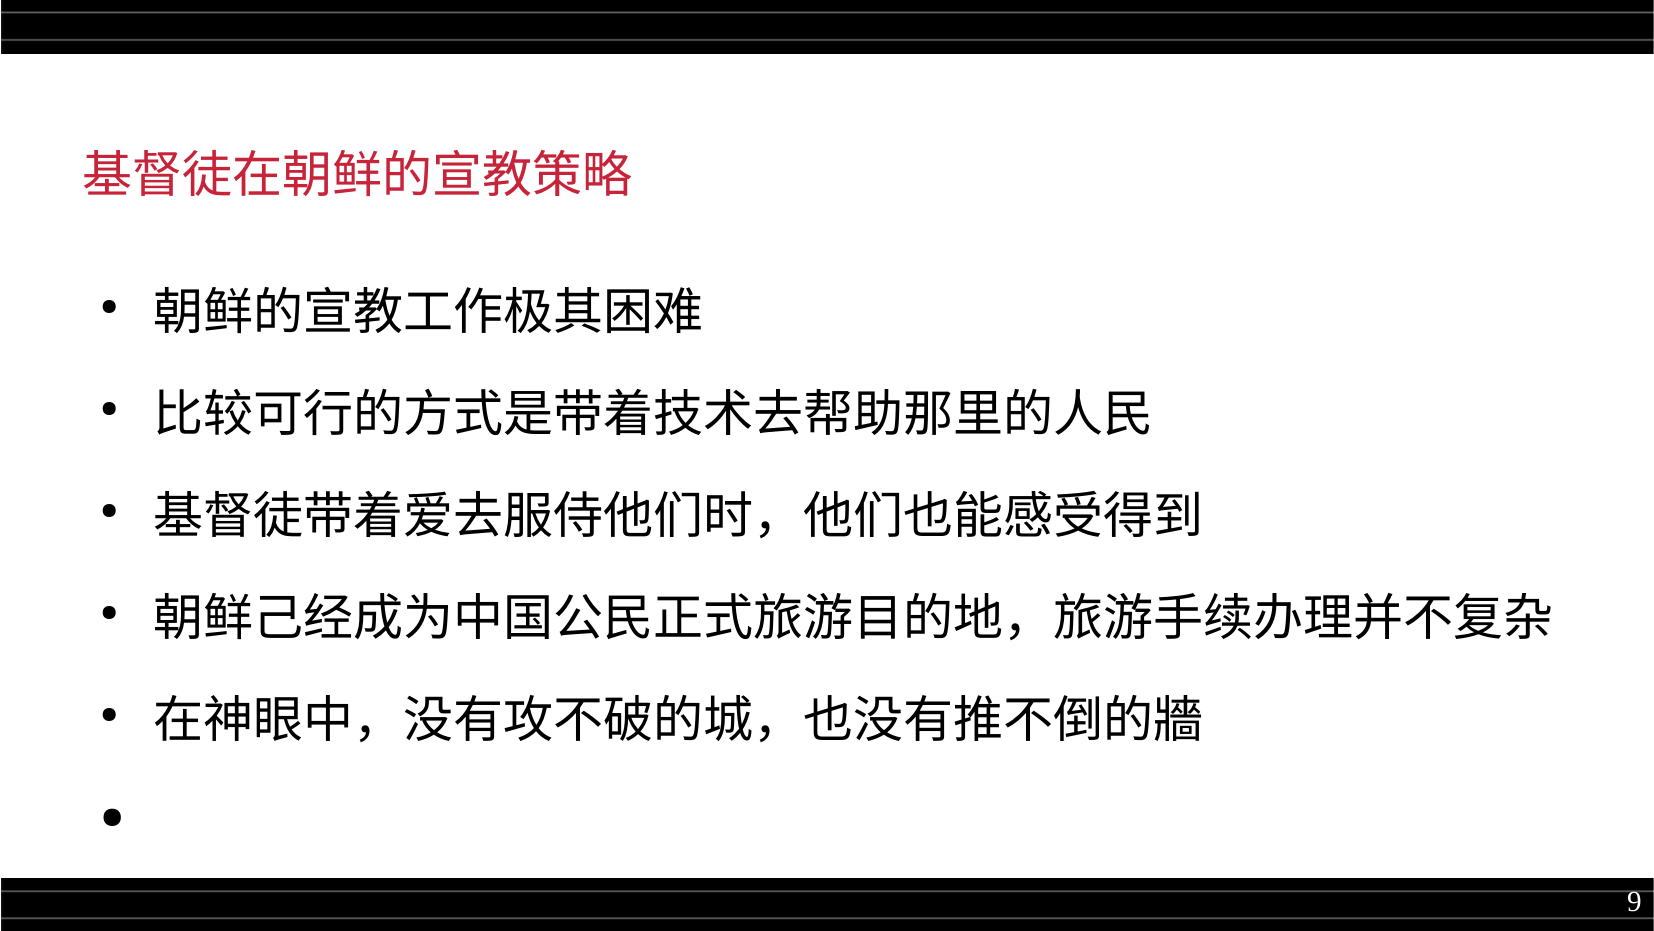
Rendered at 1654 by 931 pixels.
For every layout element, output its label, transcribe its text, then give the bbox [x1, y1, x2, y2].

title 基督徒在朝鲜的宣教策略 [82, 92, 1571, 249]
list 朝鲜的宣教工作极其困难 比较可行的方式是带着技术去帮助那里的人民 基督徒带着爱去服侍他们时，他们也能感受得到 朝鲜己经成为中国公民正式旅游目的地，旅游手续办理并不复杂 在神眼中，没有攻不破的城，也没有推不倒的牆 [82, 271, 1571, 851]
picture [1, 0, 1654, 54]
picture [1, 878, 1654, 931]
